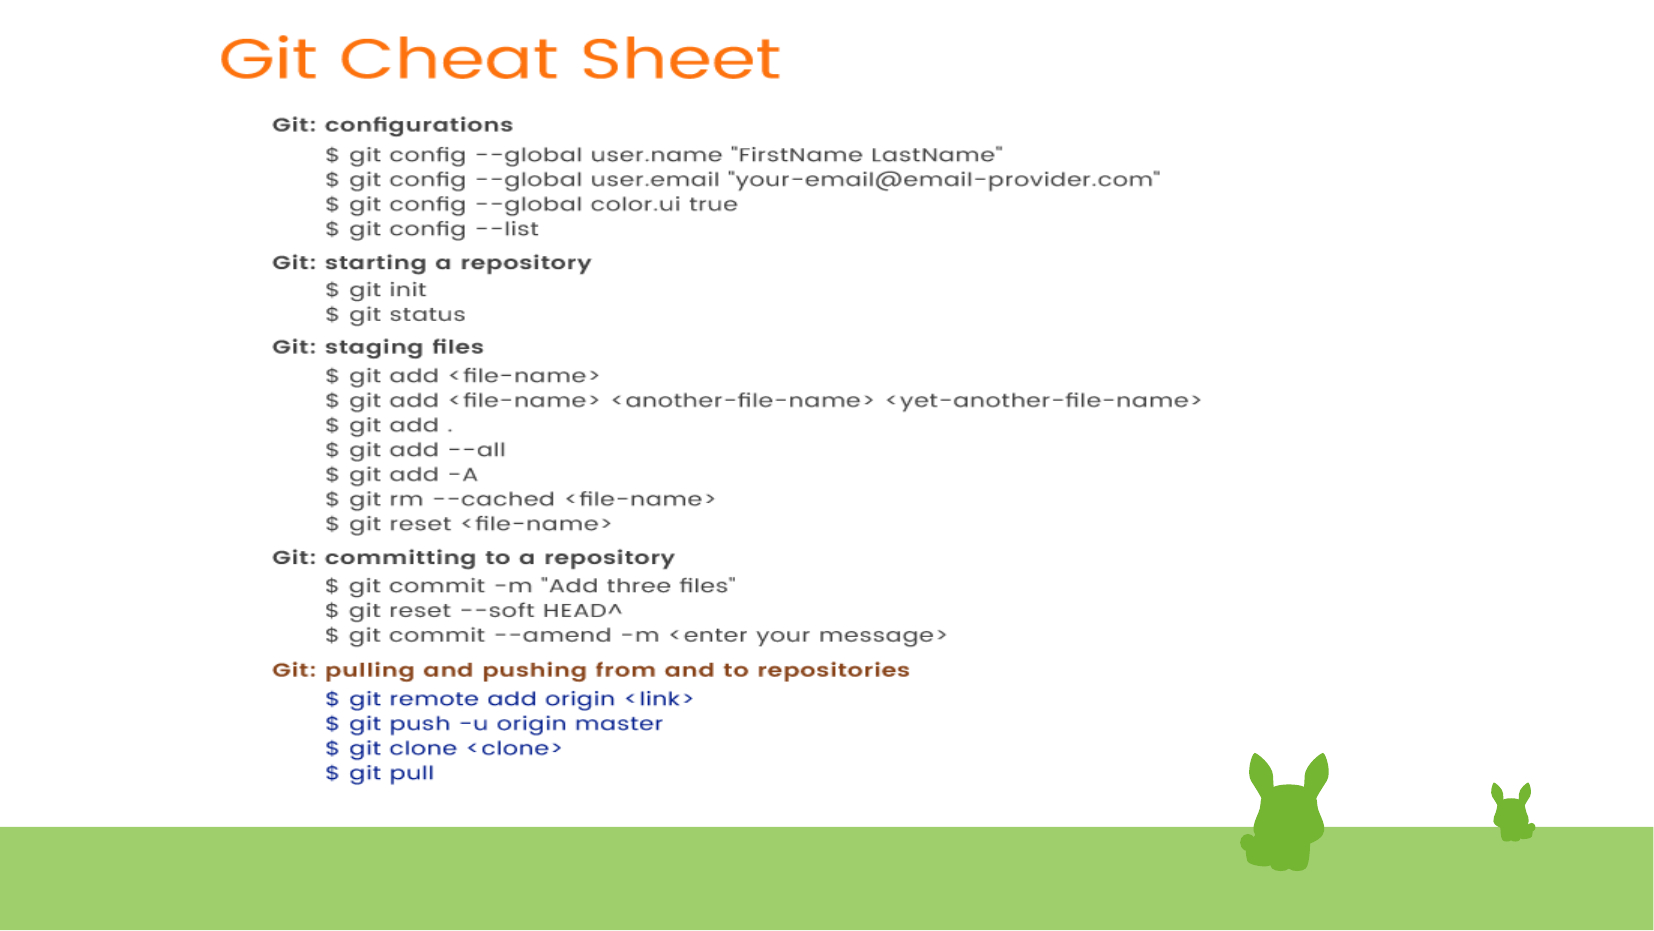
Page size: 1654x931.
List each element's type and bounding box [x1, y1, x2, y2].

picture [187, 0, 1238, 826]
